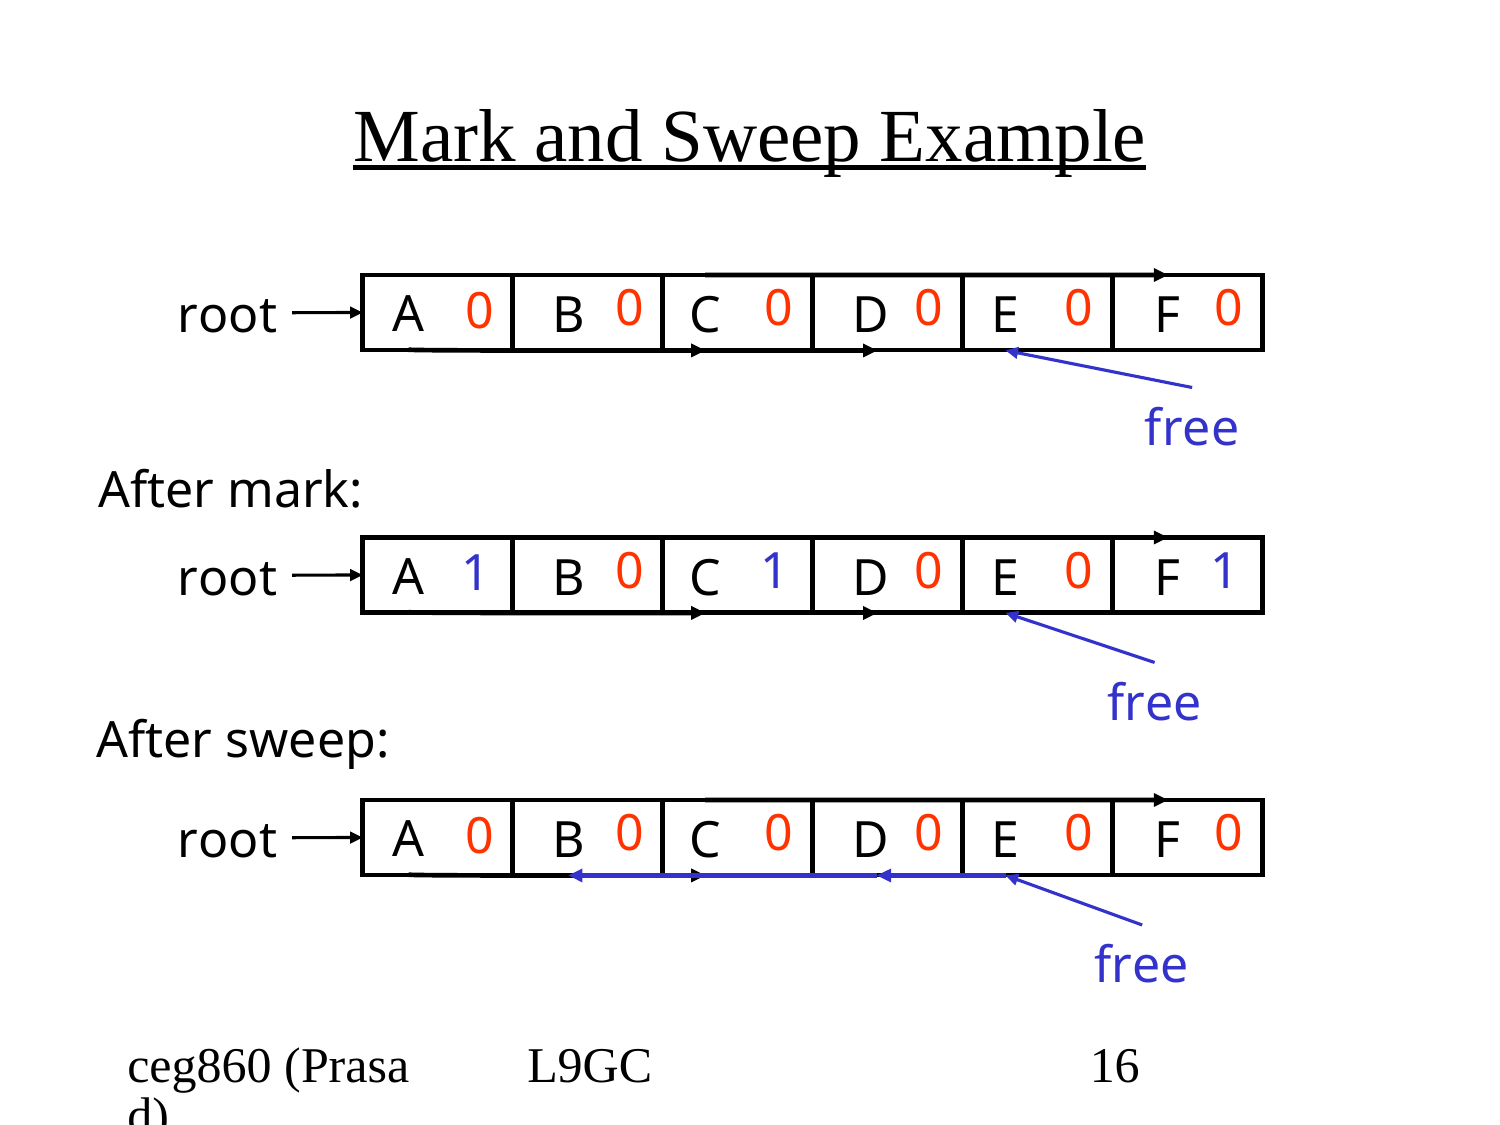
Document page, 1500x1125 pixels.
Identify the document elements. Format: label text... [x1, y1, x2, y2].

title Mark and Sweep Example [112, 37, 1388, 225]
text_box 0 [1049, 799, 1109, 870]
text_box B [537, 274, 600, 348]
text_box D [837, 540, 917, 613]
text_box free [1130, 387, 1255, 463]
text_box 1 [447, 540, 506, 610]
text_box 0 [451, 277, 510, 348]
text_box 0 [899, 537, 959, 607]
text_box free [1080, 924, 1205, 1001]
text_box E [977, 537, 1035, 613]
text_box C [674, 537, 736, 611]
text_box D [837, 278, 917, 351]
text_box 0 [1199, 274, 1259, 345]
text_box F [1140, 540, 1196, 610]
text_box A [377, 799, 440, 875]
text_box root [163, 799, 293, 876]
text_box After mark: [83, 449, 379, 526]
text_box 0 [1049, 537, 1109, 607]
text_box 0 [1049, 274, 1109, 345]
text_box E [977, 274, 1035, 351]
text_box A [377, 536, 440, 613]
text_box 0 [749, 799, 809, 870]
text_box root [163, 274, 293, 351]
text_box 0 [601, 274, 660, 345]
text_box 1 [745, 537, 805, 607]
text_box F [1140, 802, 1196, 873]
text_box 0 [1199, 799, 1259, 870]
text_box 0 [601, 799, 660, 870]
text_box C [674, 274, 736, 348]
text_box E [977, 799, 1035, 876]
text_box 0 [451, 802, 510, 873]
text_box C [674, 799, 736, 873]
text_box B [537, 799, 600, 873]
text_box 0 [899, 274, 959, 345]
text_box D [837, 803, 917, 874]
text_box 0 [749, 274, 809, 345]
text_box 0 [899, 799, 959, 870]
text_box After sweep: [81, 699, 405, 776]
text_box F [1140, 277, 1196, 348]
text_box B [537, 537, 600, 610]
text_box 1 [1195, 537, 1255, 607]
text_box 0 [601, 537, 660, 607]
text_box root [163, 537, 293, 613]
text_box free [1092, 662, 1217, 738]
text_box A [377, 274, 440, 350]
